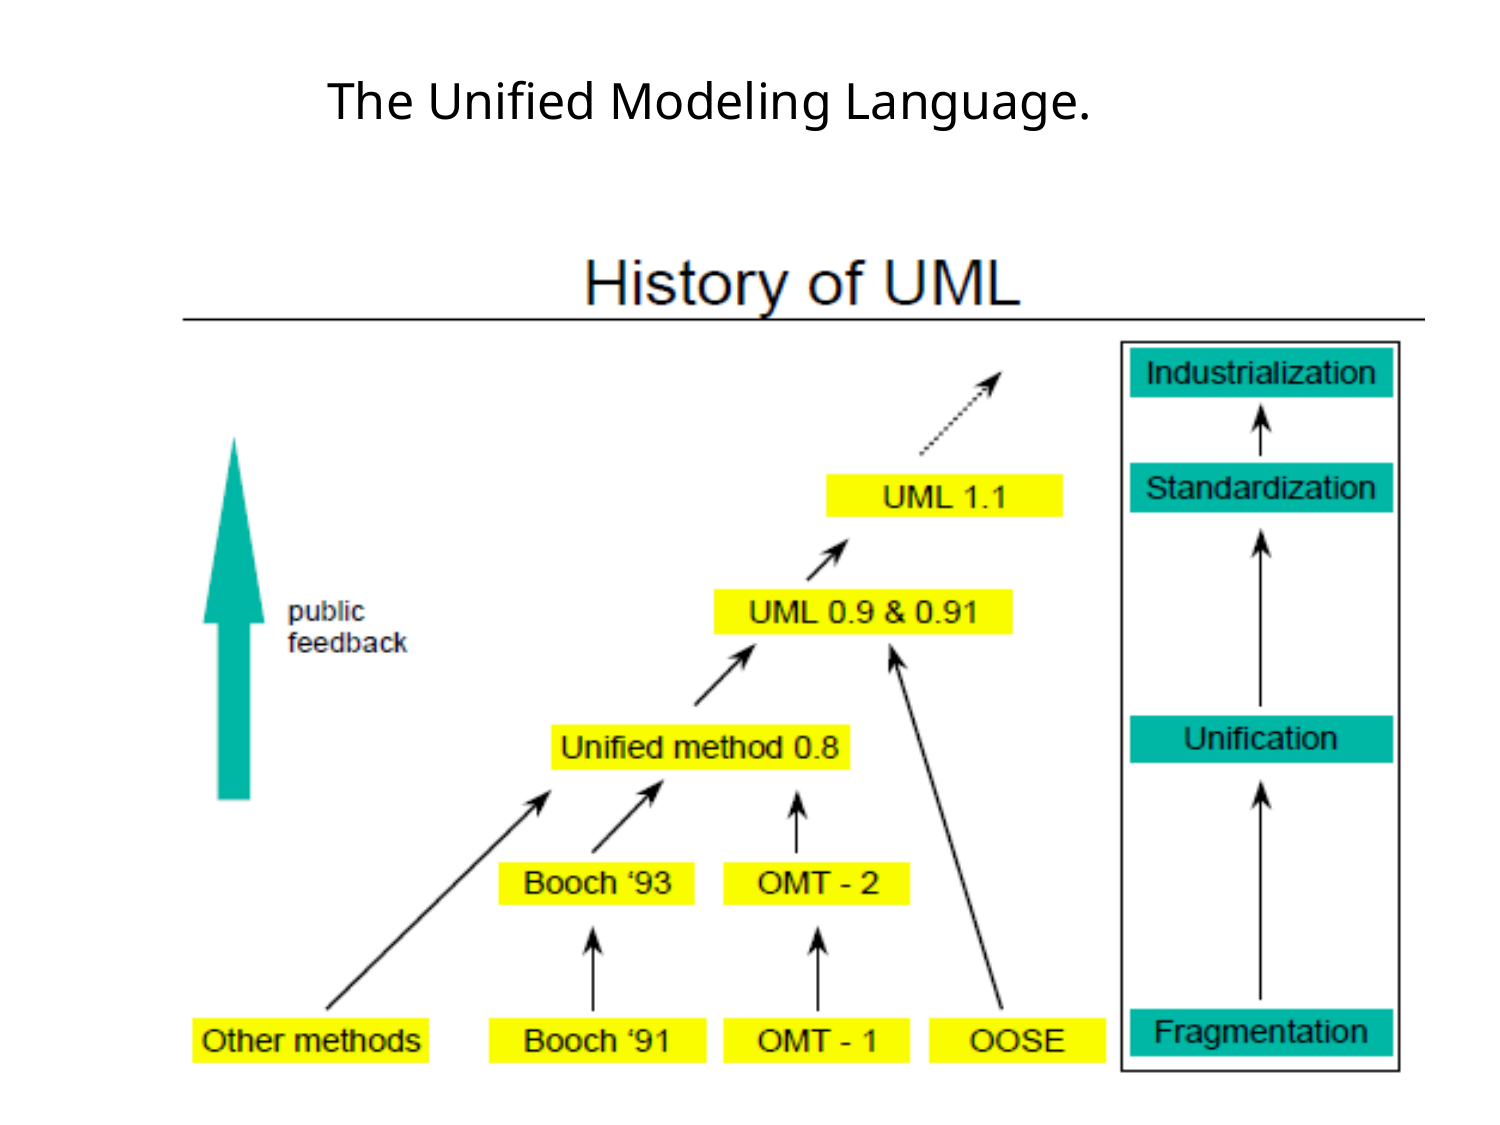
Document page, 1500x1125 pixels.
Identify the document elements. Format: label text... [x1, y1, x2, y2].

text_box The Unified Modeling Language. [312, 62, 1288, 138]
picture [150, 222, 1425, 1075]
